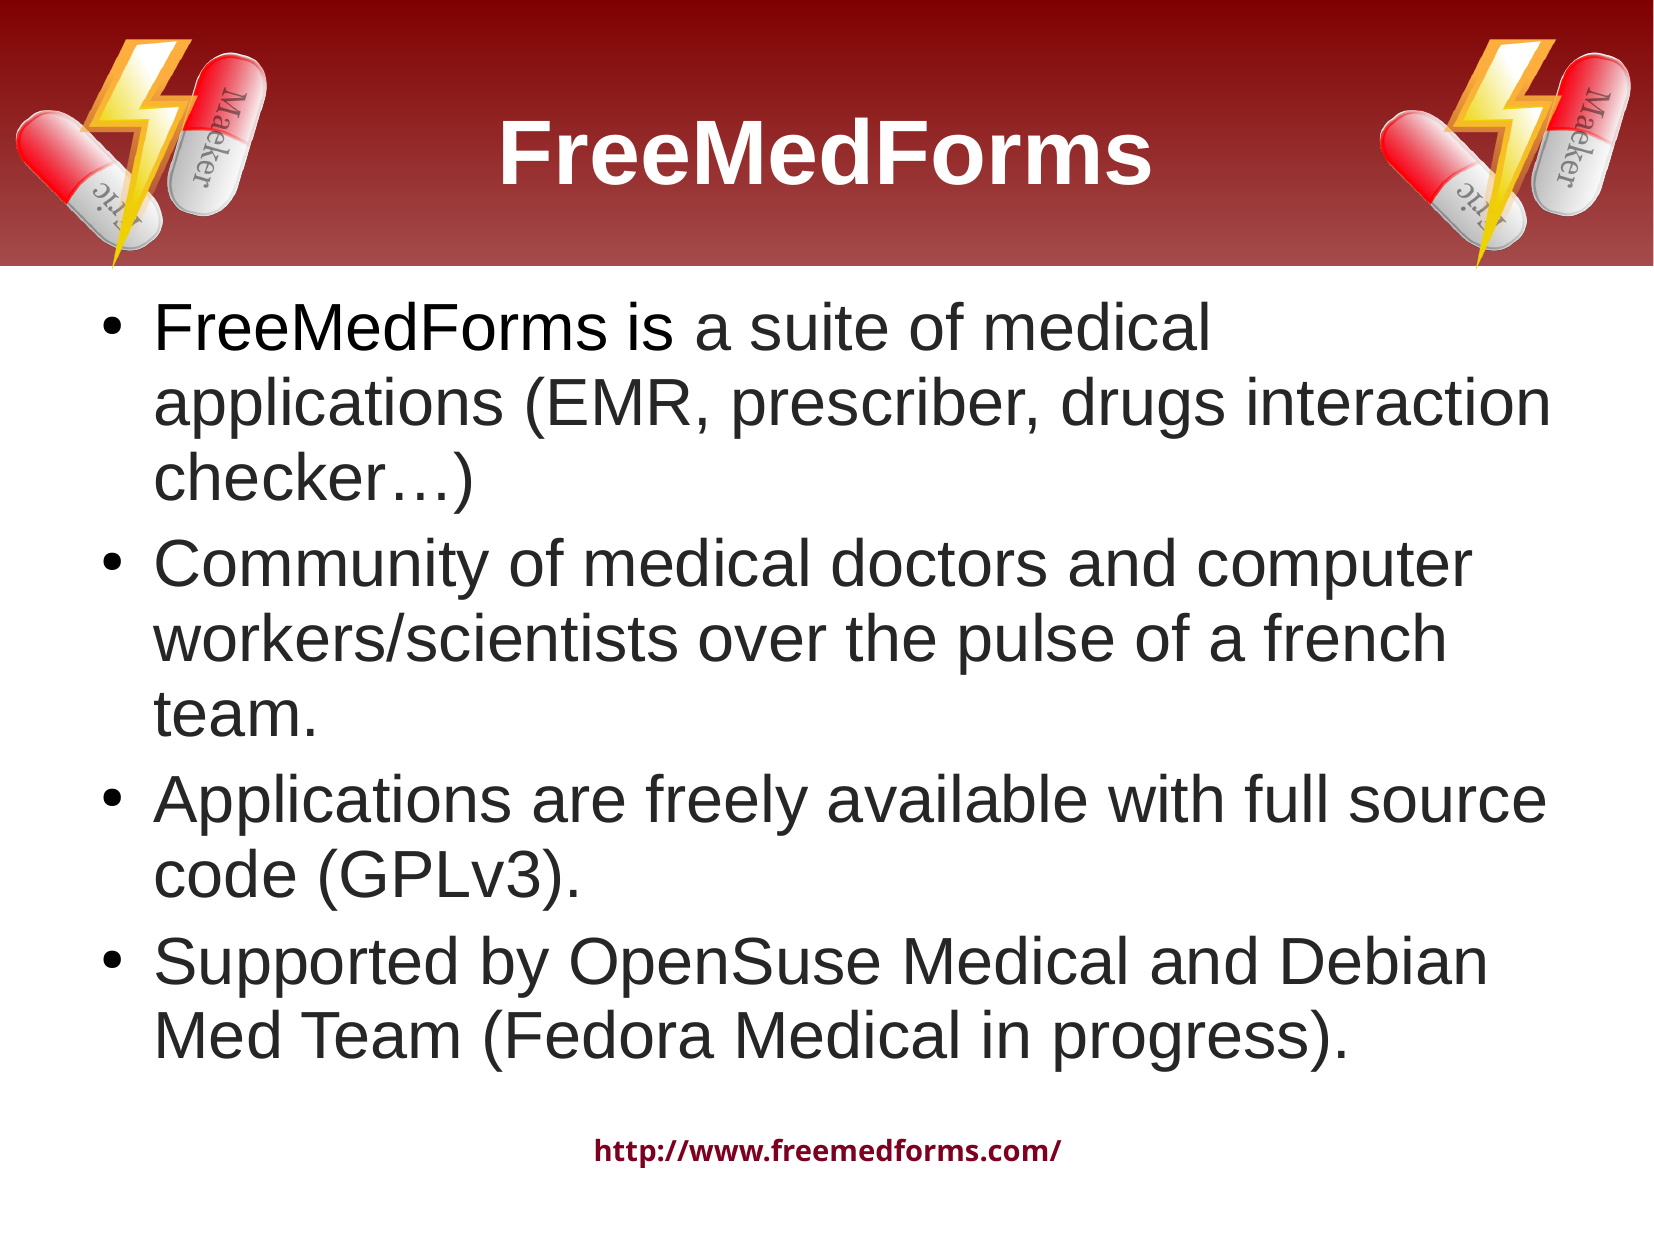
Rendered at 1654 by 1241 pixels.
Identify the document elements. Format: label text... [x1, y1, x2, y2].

picture [1364, 29, 1635, 273]
title FreeMedForms [295, 49, 1359, 257]
list FreeMedForms is a suite of medical applications (EMR, prescriber, drugs interaction checker…) Community of medical doctors and computer workers/scientists over the pulse of a french team. Applications are freely available with full source code (GPLv3). Supported by OpenSuse Medical and Debian Med Team (Fedora Medical in progress). [82, 290, 1571, 1093]
picture [0, 29, 271, 273]
